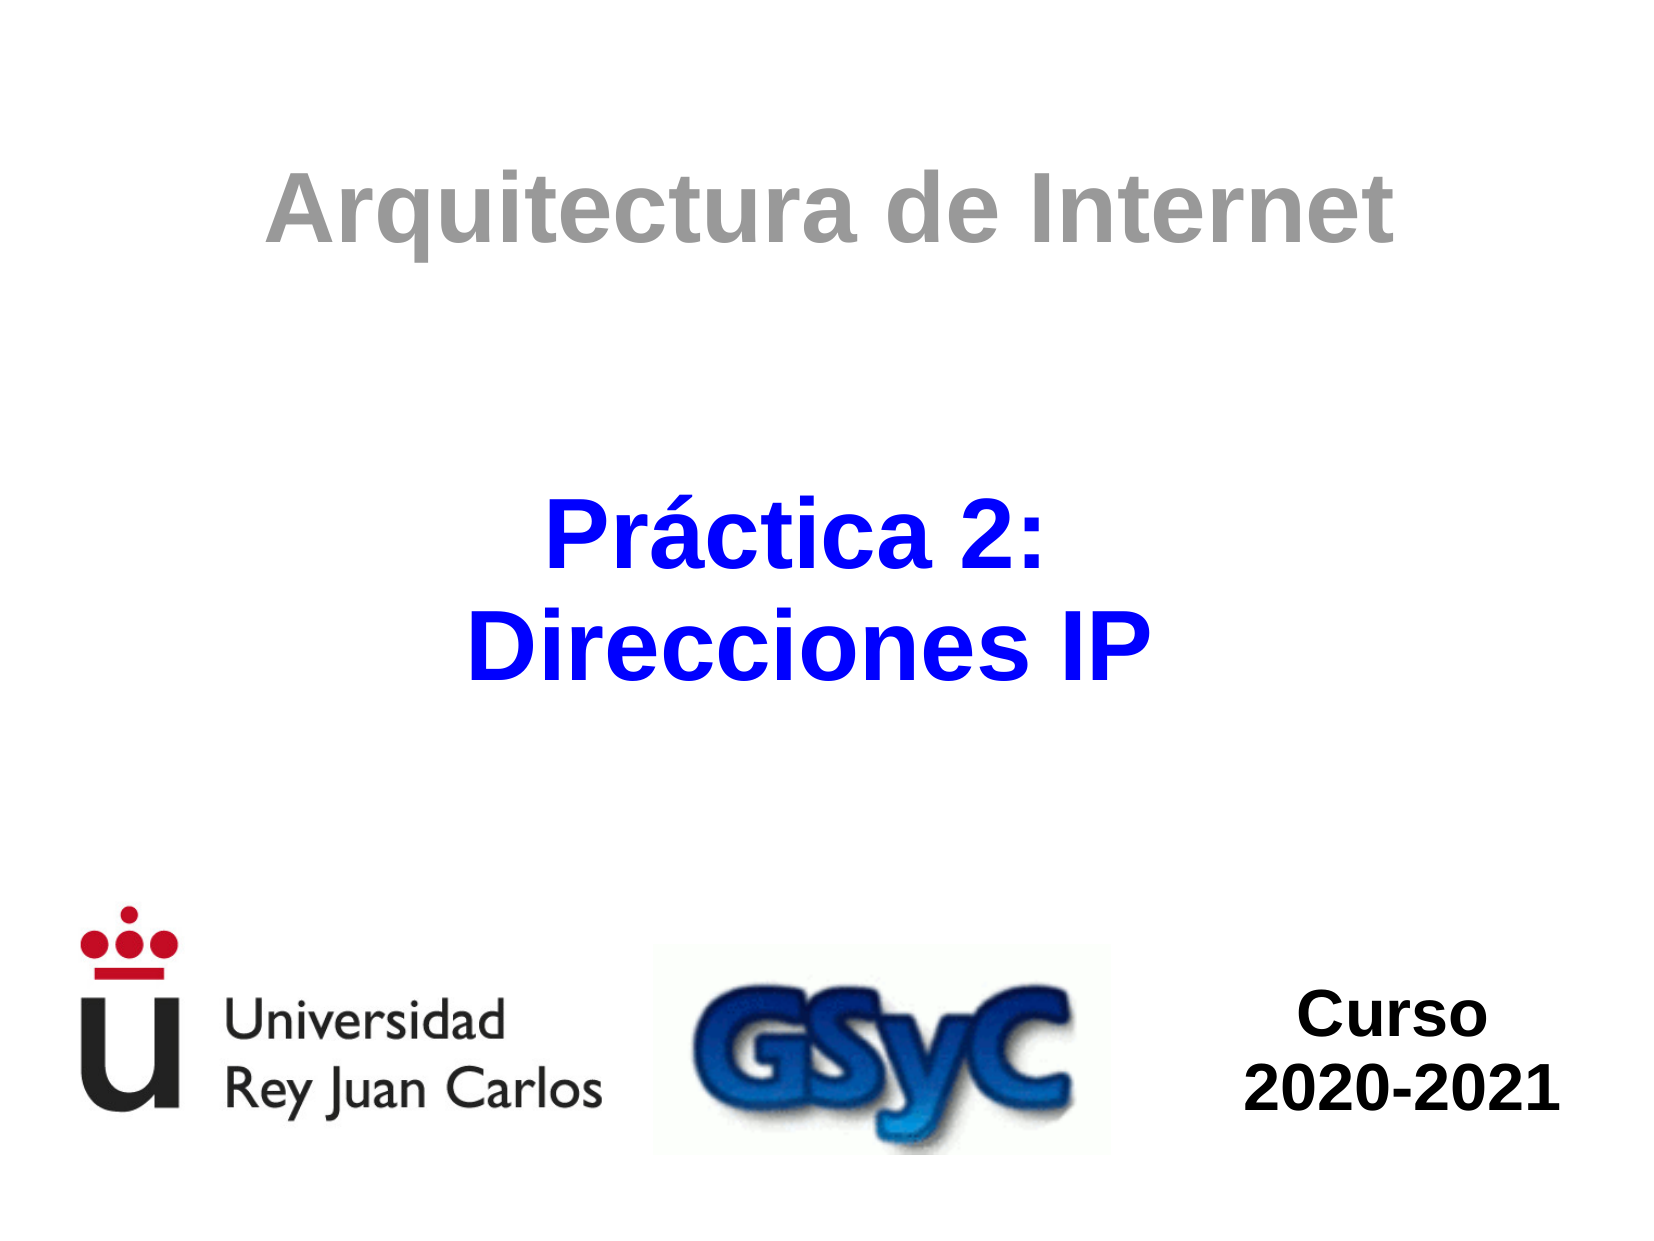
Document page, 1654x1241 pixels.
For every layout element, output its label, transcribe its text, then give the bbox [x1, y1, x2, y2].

title Práctica 2: Direcciones IP [135, 478, 1486, 702]
picture [653, 944, 1111, 1156]
picture [46, 884, 631, 1141]
title Curso 2020-2021 [1200, 975, 1606, 1126]
title Arquitectura de Internet [144, 39, 1516, 376]
